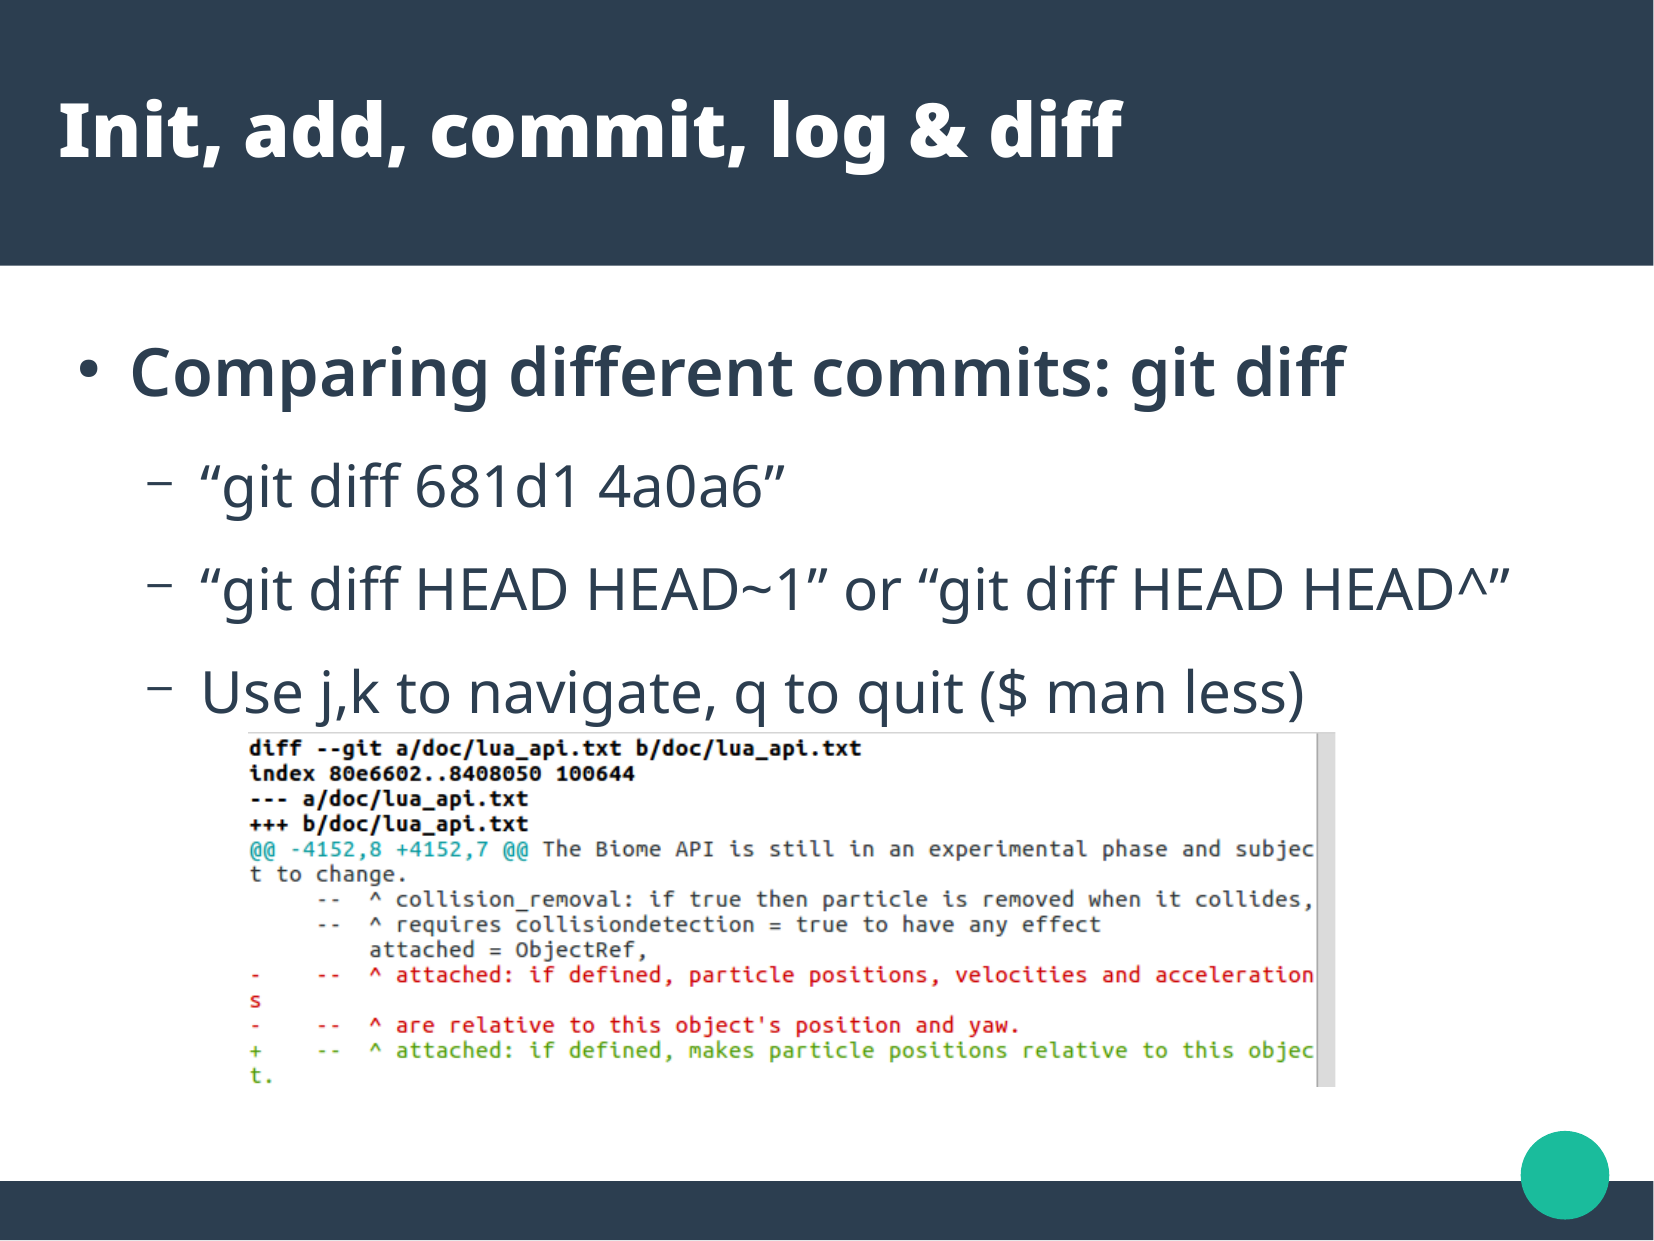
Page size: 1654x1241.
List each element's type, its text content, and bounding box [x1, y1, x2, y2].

list Comparing different commits: git diff “git diff 681d1 4a0a6” “git diff HEAD HEAD~1” or “git diff HEAD HEAD^” Use j,k to navigate, q to quit ($ man less) [59, 324, 1595, 1152]
title Init, add, commit, log & diff [59, 49, 1595, 207]
picture [248, 732, 1336, 1087]
